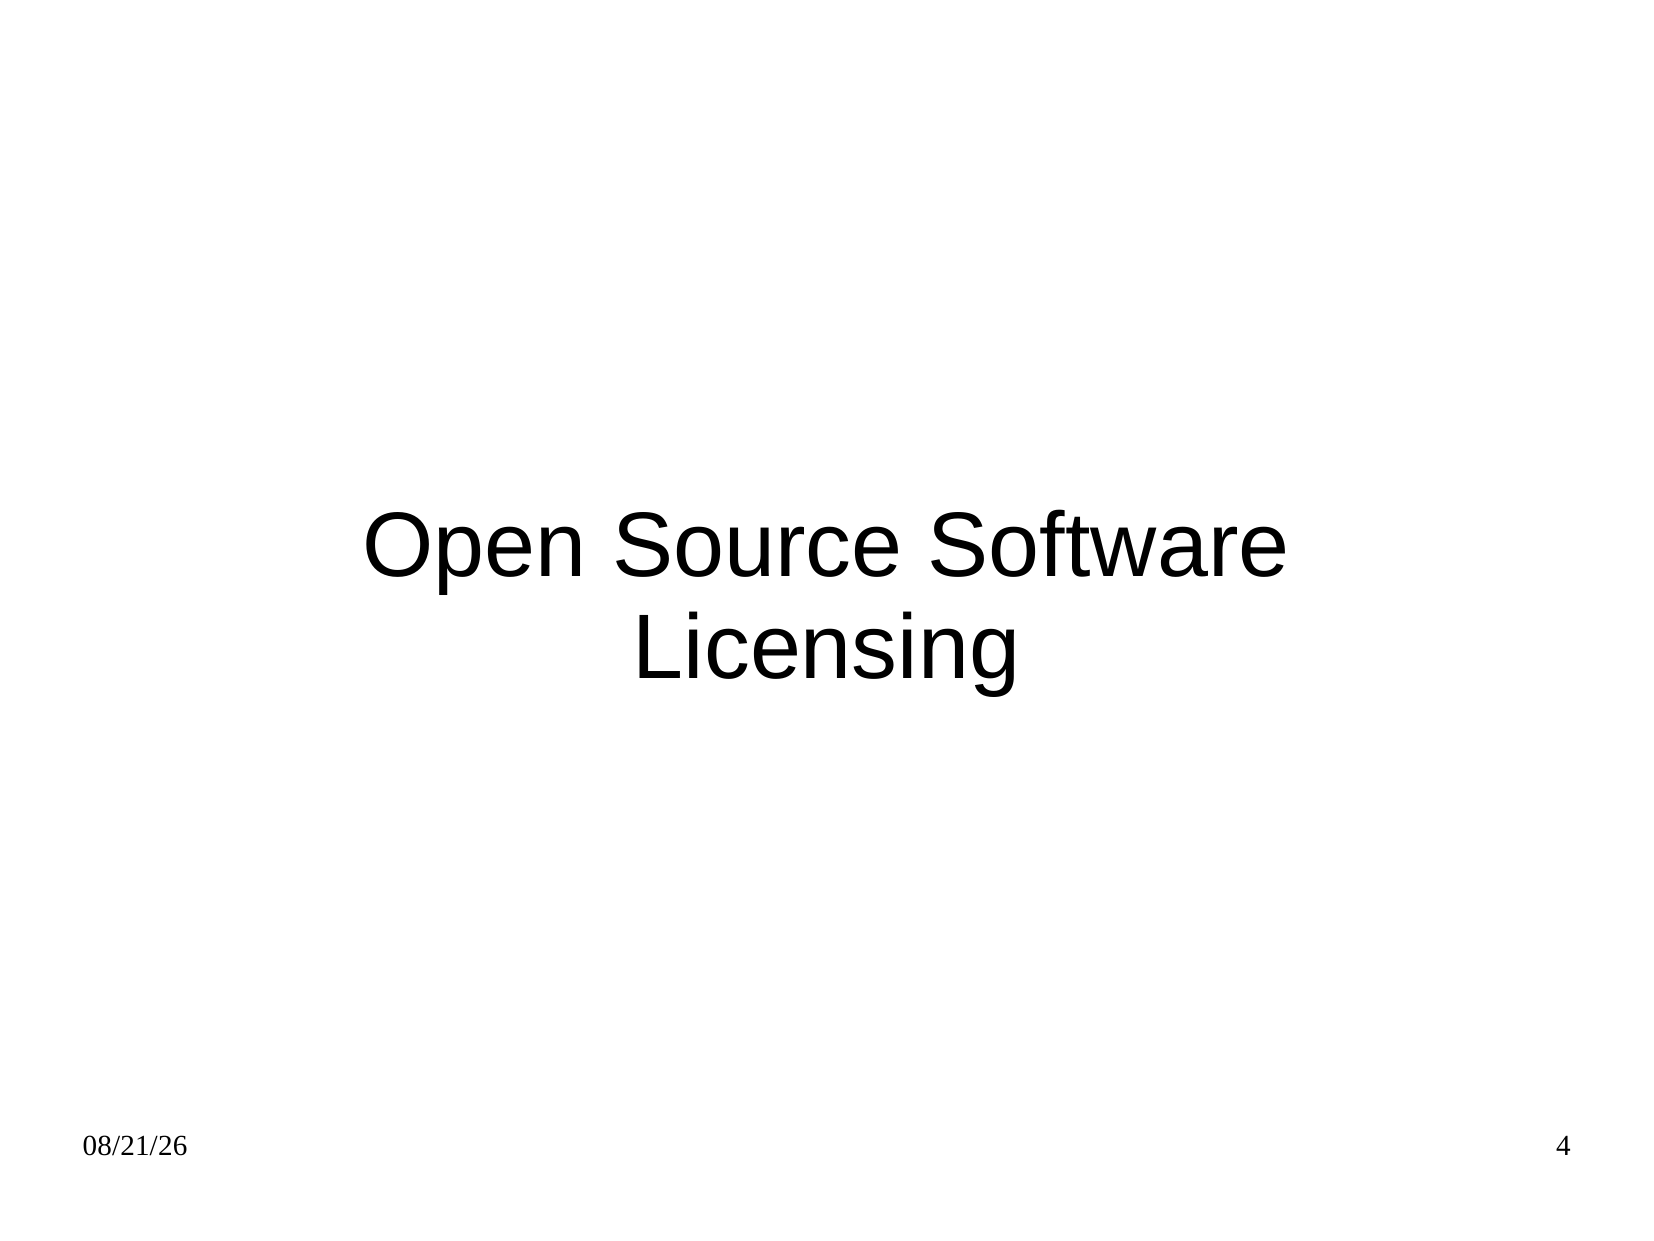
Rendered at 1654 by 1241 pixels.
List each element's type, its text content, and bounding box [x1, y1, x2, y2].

title Open Source Software Licensing [82, 492, 1571, 700]
